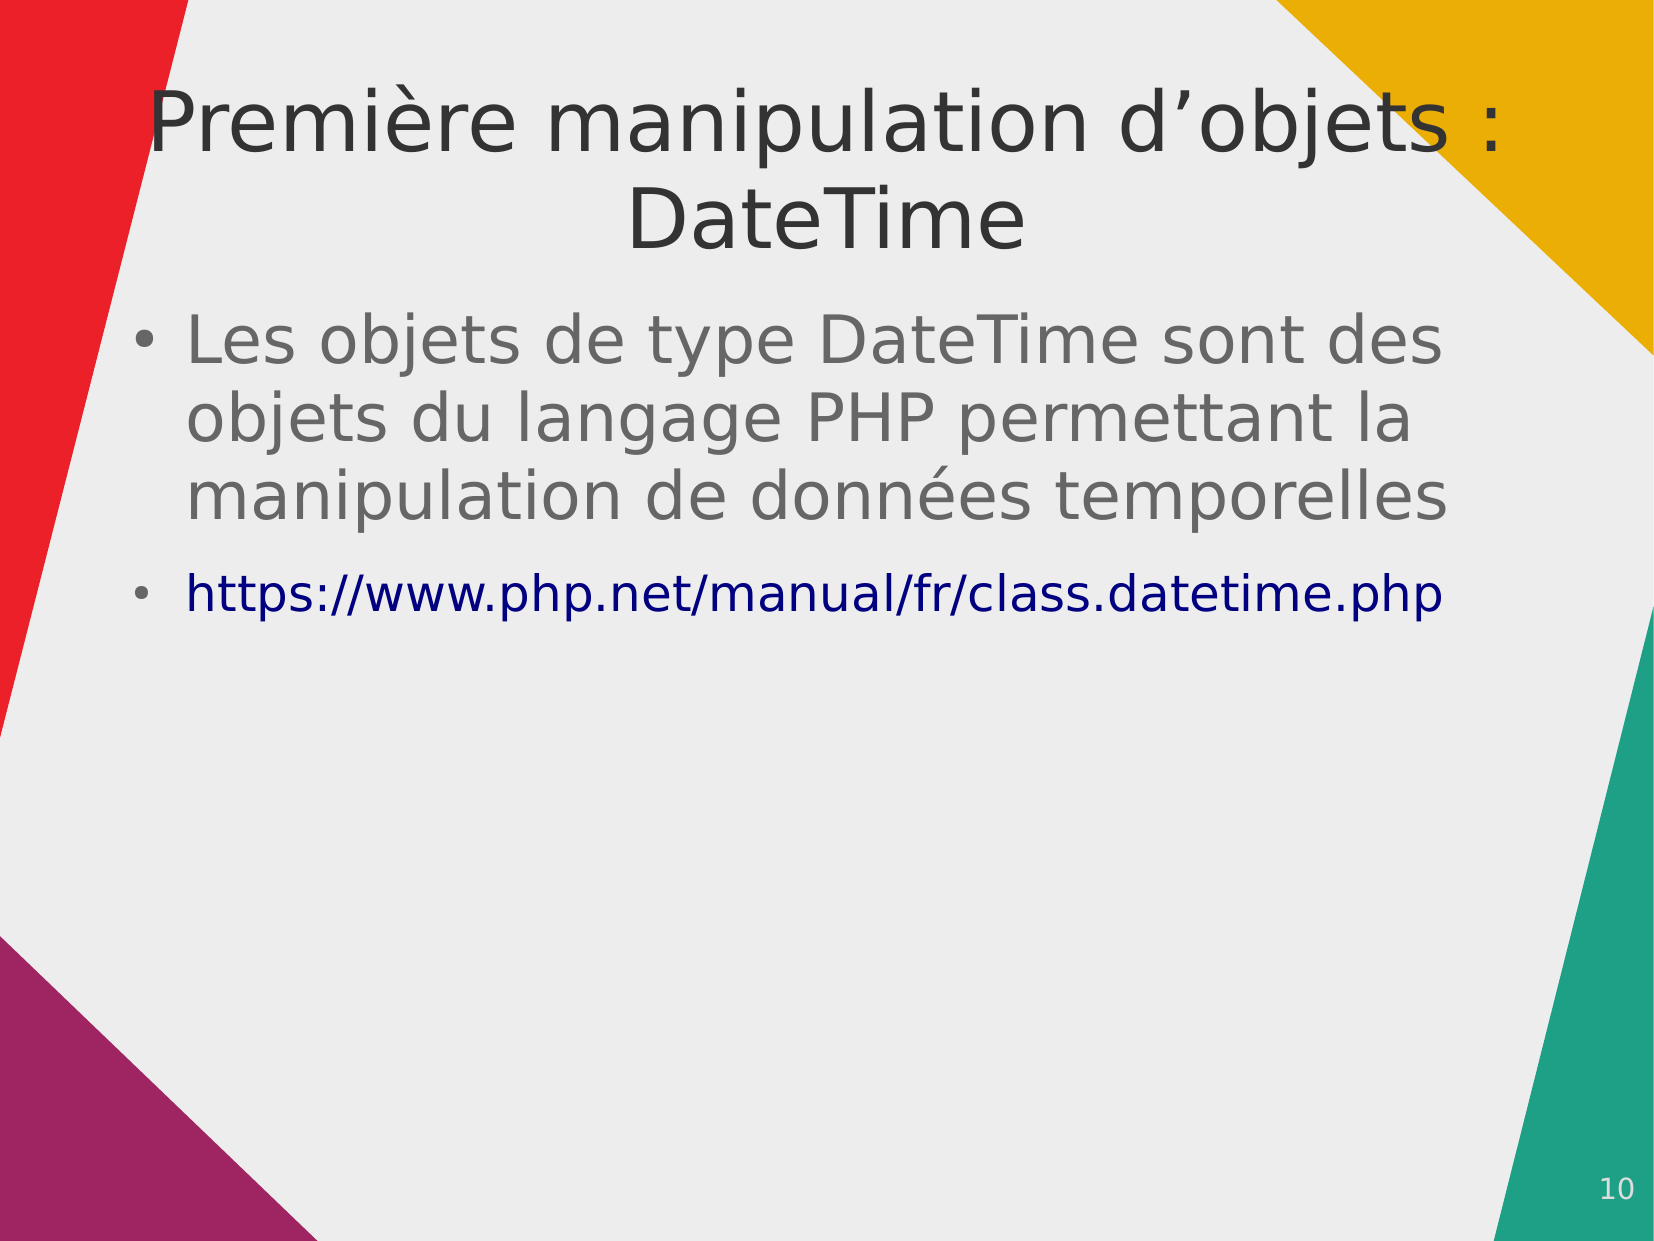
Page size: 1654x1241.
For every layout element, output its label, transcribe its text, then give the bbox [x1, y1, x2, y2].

title Première manipulation d’objets : DateTime [114, 73, 1539, 271]
list Les objets de type DateTime sont des objets du langage PHP permettant la manipulation de données temporelles https://www.php.net/manual/fr/class.datetime.php [114, 302, 1539, 1033]
